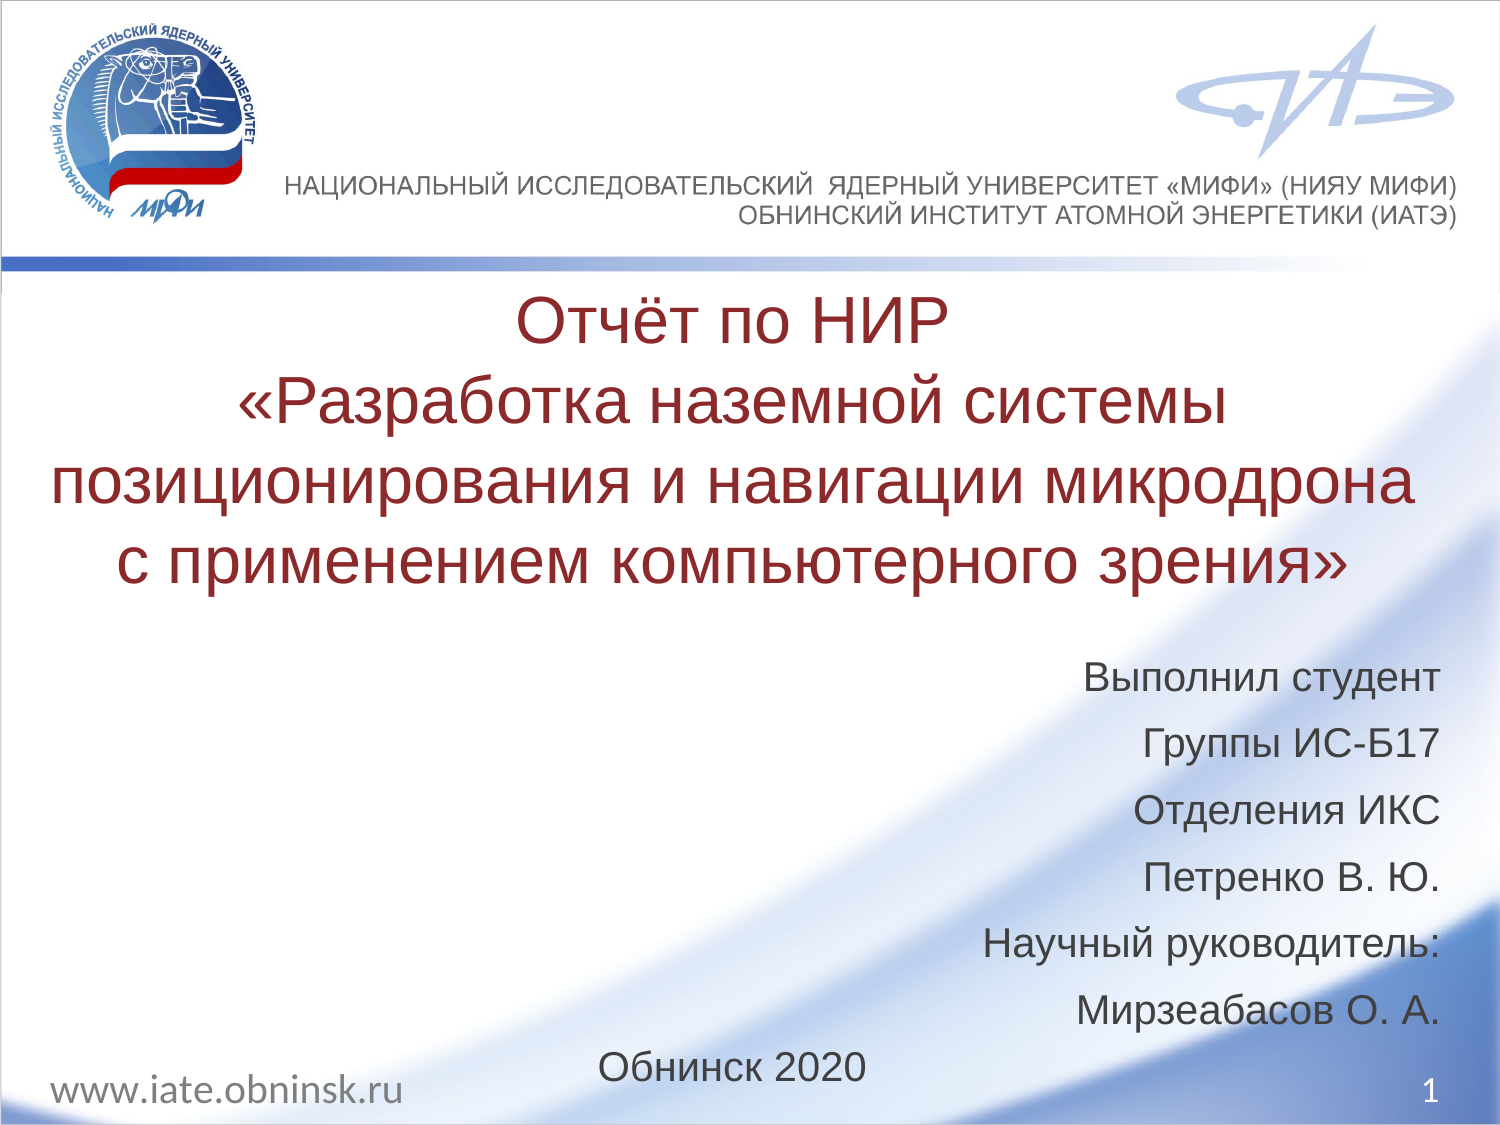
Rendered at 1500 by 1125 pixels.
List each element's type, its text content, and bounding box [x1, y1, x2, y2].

text_box 1 [1104, 1057, 1455, 1118]
picture [0, 0, 1500, 1125]
title Отчёт по НИР «Разработка наземной системы позиционирования и навигации микродрона с применением компьютерного зрения» [24, 241, 1443, 633]
text_box Обнинск 2020 [35, 1039, 1430, 1090]
subtitle Выполнил студент Группы ИС-Б17 Отделения ИКС Петренко В. Ю. Научный руководитель: Мирзеабасов О. А. [47, 649, 1442, 1034]
